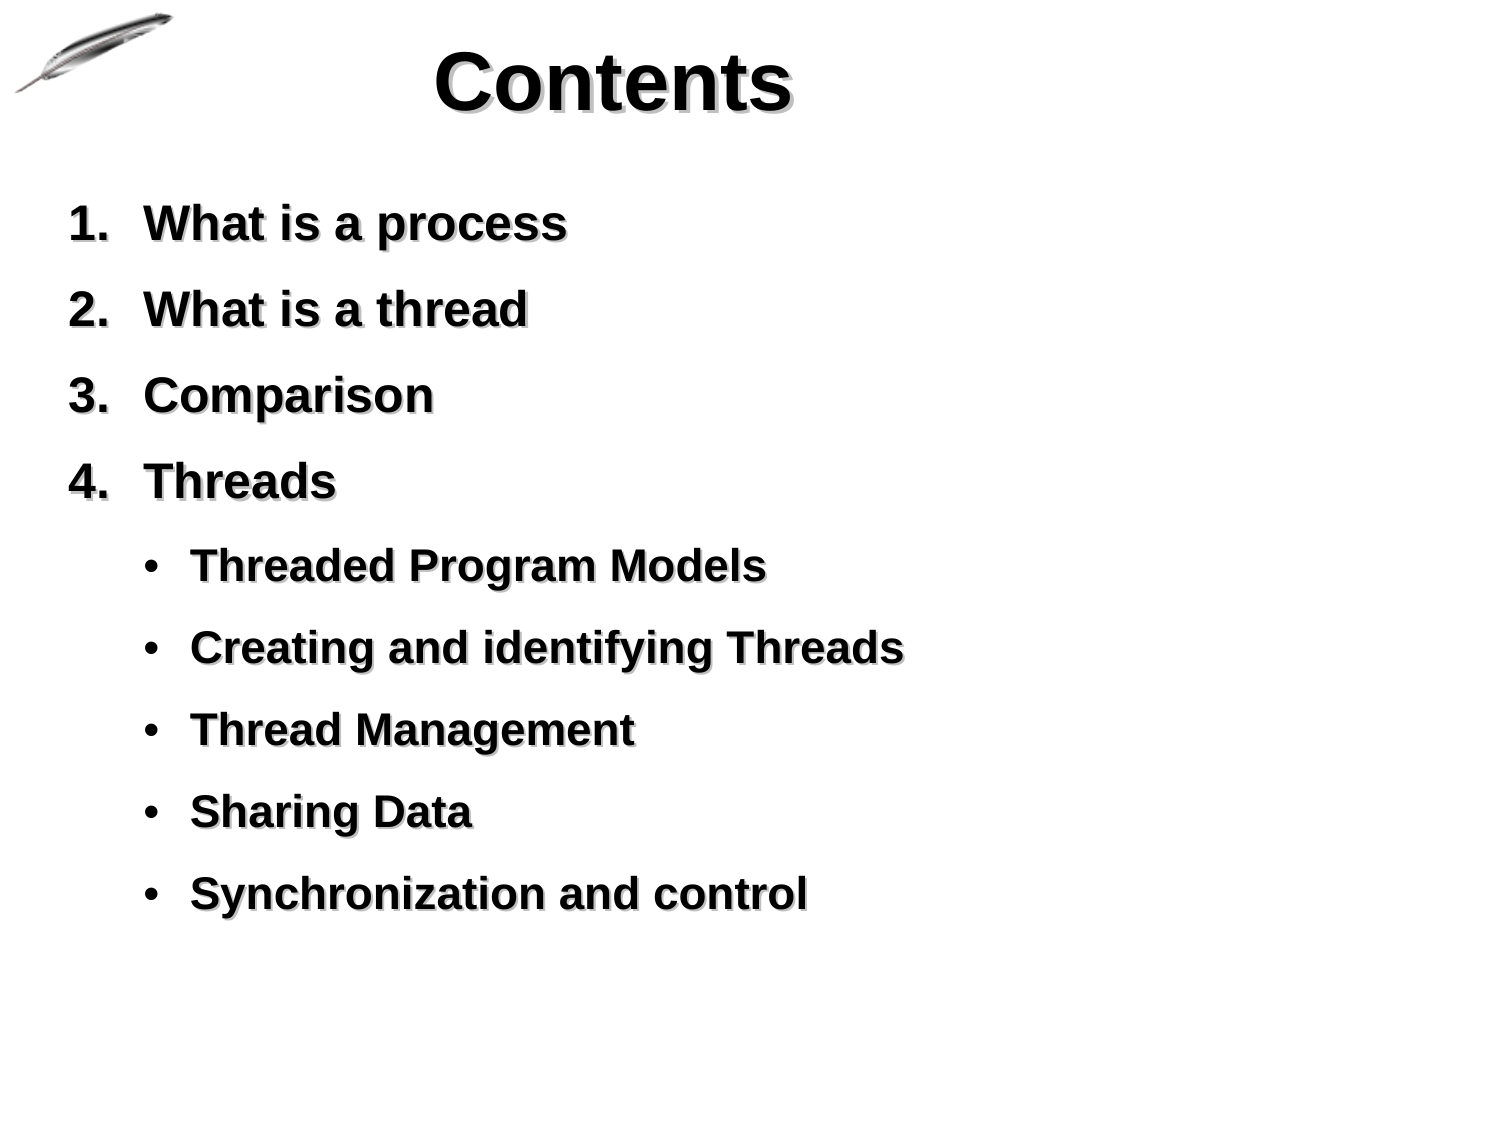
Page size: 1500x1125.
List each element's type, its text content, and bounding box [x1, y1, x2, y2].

list What is a process What is a thread Comparison Threads Threaded Program Models Creating and identifying Threads Thread Management Sharing Data Synchronization and control [53, 190, 1447, 1065]
picture [11, 11, 179, 95]
title Contents [419, 11, 1459, 161]
